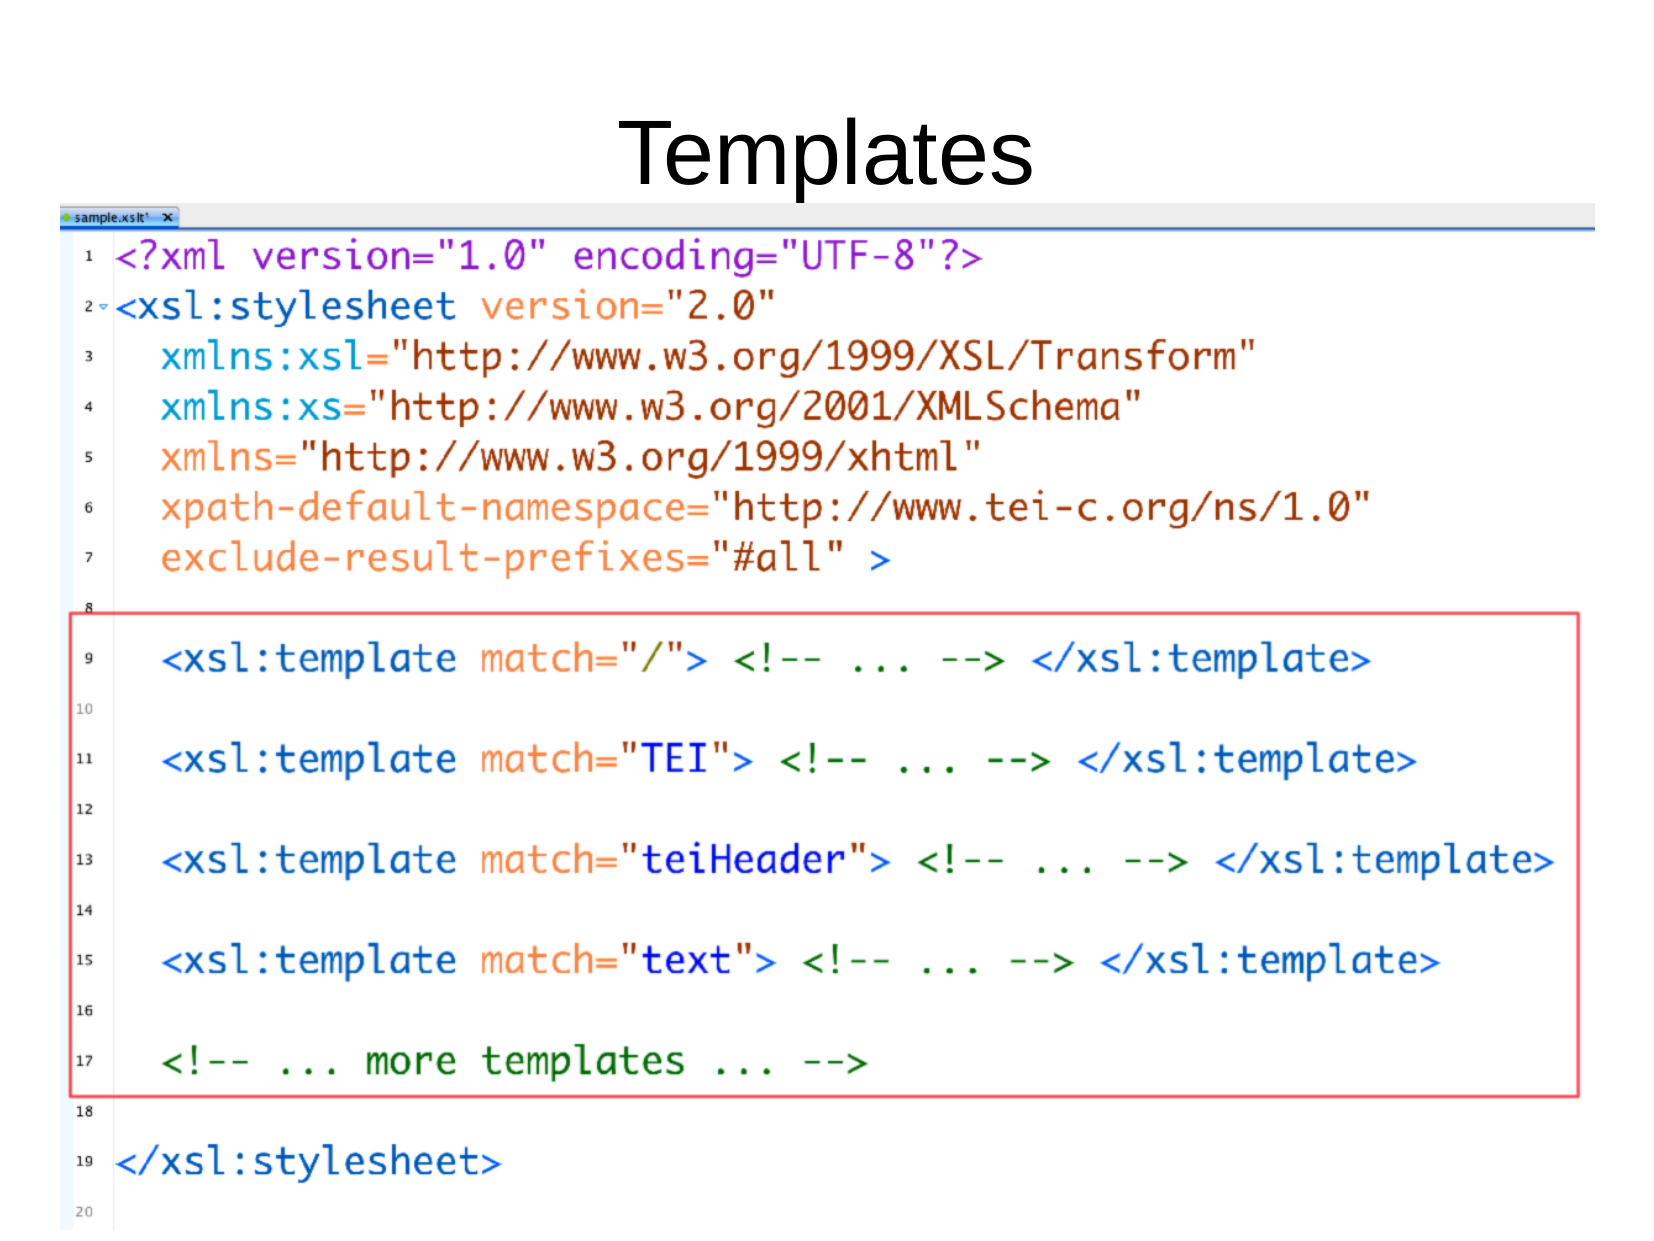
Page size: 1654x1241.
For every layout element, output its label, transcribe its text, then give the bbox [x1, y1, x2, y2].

picture [60, 203, 1595, 1231]
title Templates [82, 49, 1571, 203]
